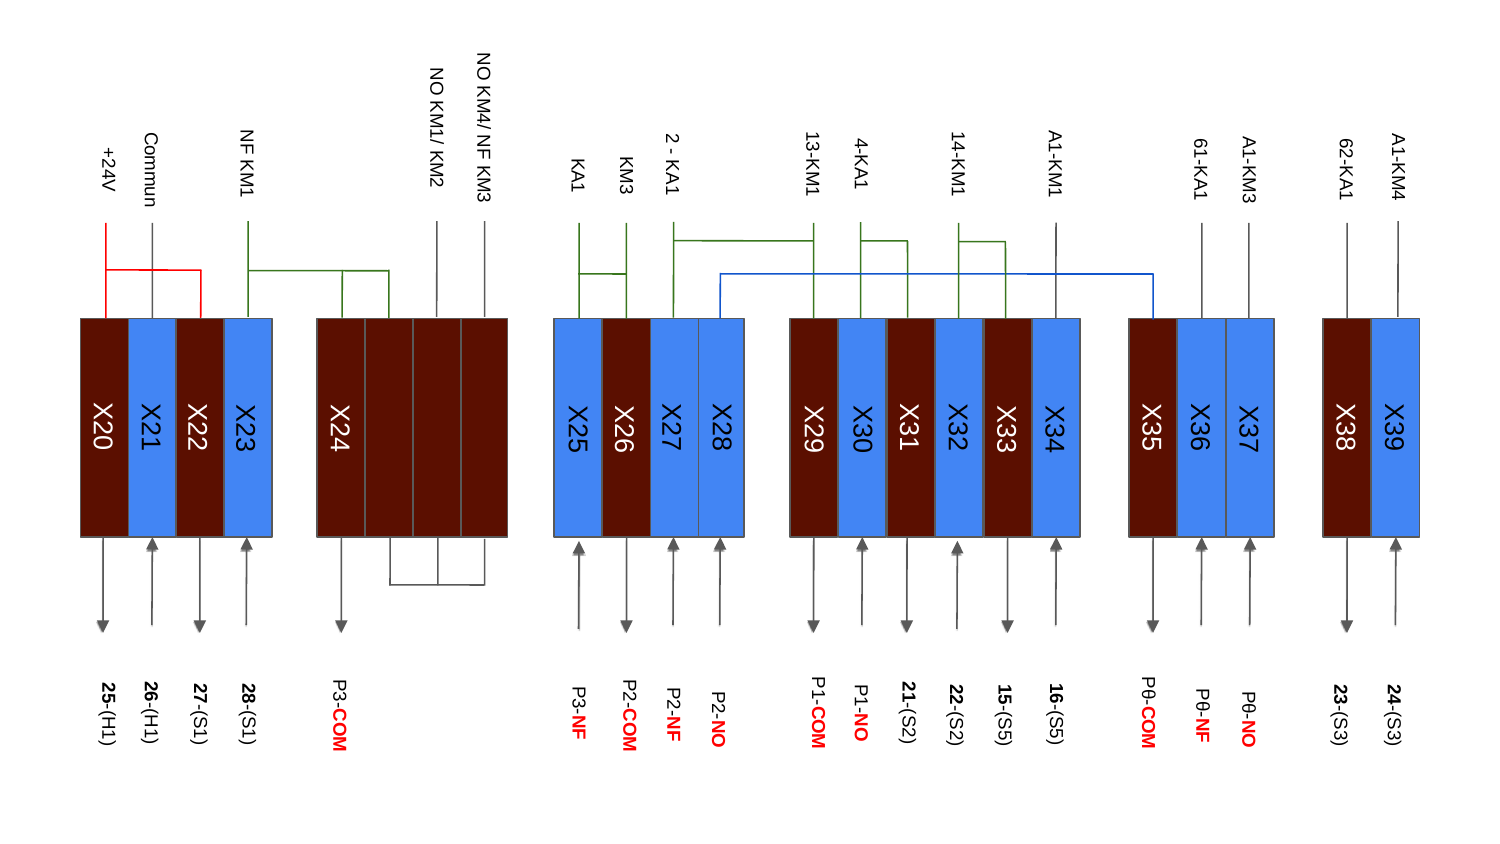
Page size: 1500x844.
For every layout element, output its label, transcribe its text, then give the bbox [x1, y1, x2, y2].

text_box [1129, 318, 1274, 379]
text_box 27-(S1) [175, 644, 223, 786]
text_box P3-NF [553, 663, 607, 763]
text_box 15-(S5) [979, 663, 1033, 768]
text_box Pθ-COM [1123, 661, 1177, 766]
text_box 22-(S2) [931, 663, 984, 768]
text_box P1-COM [793, 661, 846, 766]
text_box 2 - KA1 [647, 99, 700, 224]
text_box X20 [73, 376, 137, 478]
text_box [80, 318, 273, 377]
text_box P1-NO [846, 663, 889, 763]
text_box Pθ-NO [1223, 670, 1277, 769]
text_box X32 [943, 377, 991, 479]
text_box X34 [1040, 379, 1088, 481]
text_box [789, 479, 1081, 537]
text_box [1323, 479, 1420, 537]
text_box P3-COM [314, 663, 368, 768]
text_box 28-(S1) [223, 644, 277, 786]
text_box KA1 [552, 120, 606, 231]
text_box 25-(H1) [83, 643, 137, 786]
text_box X22 [167, 377, 215, 478]
text_box NO KM4/ NF KM3 [458, 37, 512, 220]
text_box X38 [1316, 377, 1379, 479]
text_box Pθ-NF [1177, 666, 1230, 766]
text_box 62-KA1 [1320, 121, 1373, 219]
text_box KM3 [606, 126, 655, 225]
text_box X36 [1185, 377, 1234, 479]
text_box X21 [121, 377, 184, 479]
text_box NO KM1/ KM2 [411, 52, 458, 205]
text_box 14-KM1 [933, 115, 986, 214]
text_box X23 [215, 377, 279, 479]
text_box A1-KM3 [1223, 118, 1277, 222]
text_box 23-(S3) [1315, 666, 1369, 766]
text_box P2-NF [648, 654, 693, 776]
text_box X35 [1122, 377, 1185, 479]
text_box X30 [848, 379, 896, 481]
text_box [789, 318, 1081, 379]
text_box [80, 478, 273, 537]
text_box X37 [1219, 379, 1282, 481]
text_box [317, 318, 508, 537]
text_box X39 [1379, 377, 1428, 479]
text_box 21-(S2) [883, 663, 937, 763]
text_box NF KM1 [221, 109, 275, 220]
text_box X33 [976, 379, 1040, 481]
text_box 4-KA1 [835, 113, 889, 215]
text_box [1129, 479, 1274, 537]
text_box X25 [548, 379, 594, 481]
text_box [554, 318, 745, 379]
text_box X28 [692, 377, 756, 479]
text_box 16-(S5) [1033, 665, 1084, 764]
text_box P2-NO [693, 643, 747, 796]
text_box 61-KA1 [1175, 121, 1224, 219]
text_box P2-COM [604, 663, 658, 768]
text_box 13-KM1 [787, 113, 836, 215]
text_box A1-KM1 [1029, 112, 1083, 217]
text_box 24-(S3) [1369, 666, 1422, 766]
text_box X24 [310, 377, 373, 479]
text_box +24V [83, 120, 126, 220]
text_box X31 [879, 377, 943, 479]
text_box X26 [594, 379, 657, 481]
text_box 26-(H1) [136, 658, 175, 768]
text_box Commun [126, 116, 179, 224]
text_box X27 [642, 377, 692, 479]
text_box X29 [784, 379, 848, 481]
text_box A1-KM4 [1373, 115, 1426, 220]
text_box [554, 479, 745, 537]
text_box [1323, 318, 1420, 377]
